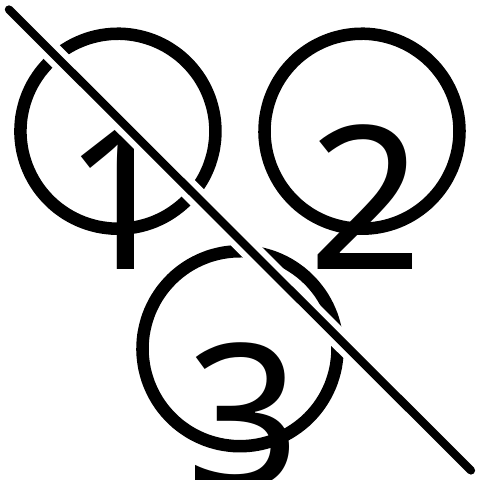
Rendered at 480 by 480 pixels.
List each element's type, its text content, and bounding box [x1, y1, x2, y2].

text_box 1 [134, 150, 186, 228]
text_box 1 [65, 33, 216, 184]
text_box 1 [20, 64, 117, 229]
text_box 3 [272, 256, 333, 317]
text_box 3 [142, 251, 338, 447]
text_box 2 [264, 33, 460, 229]
